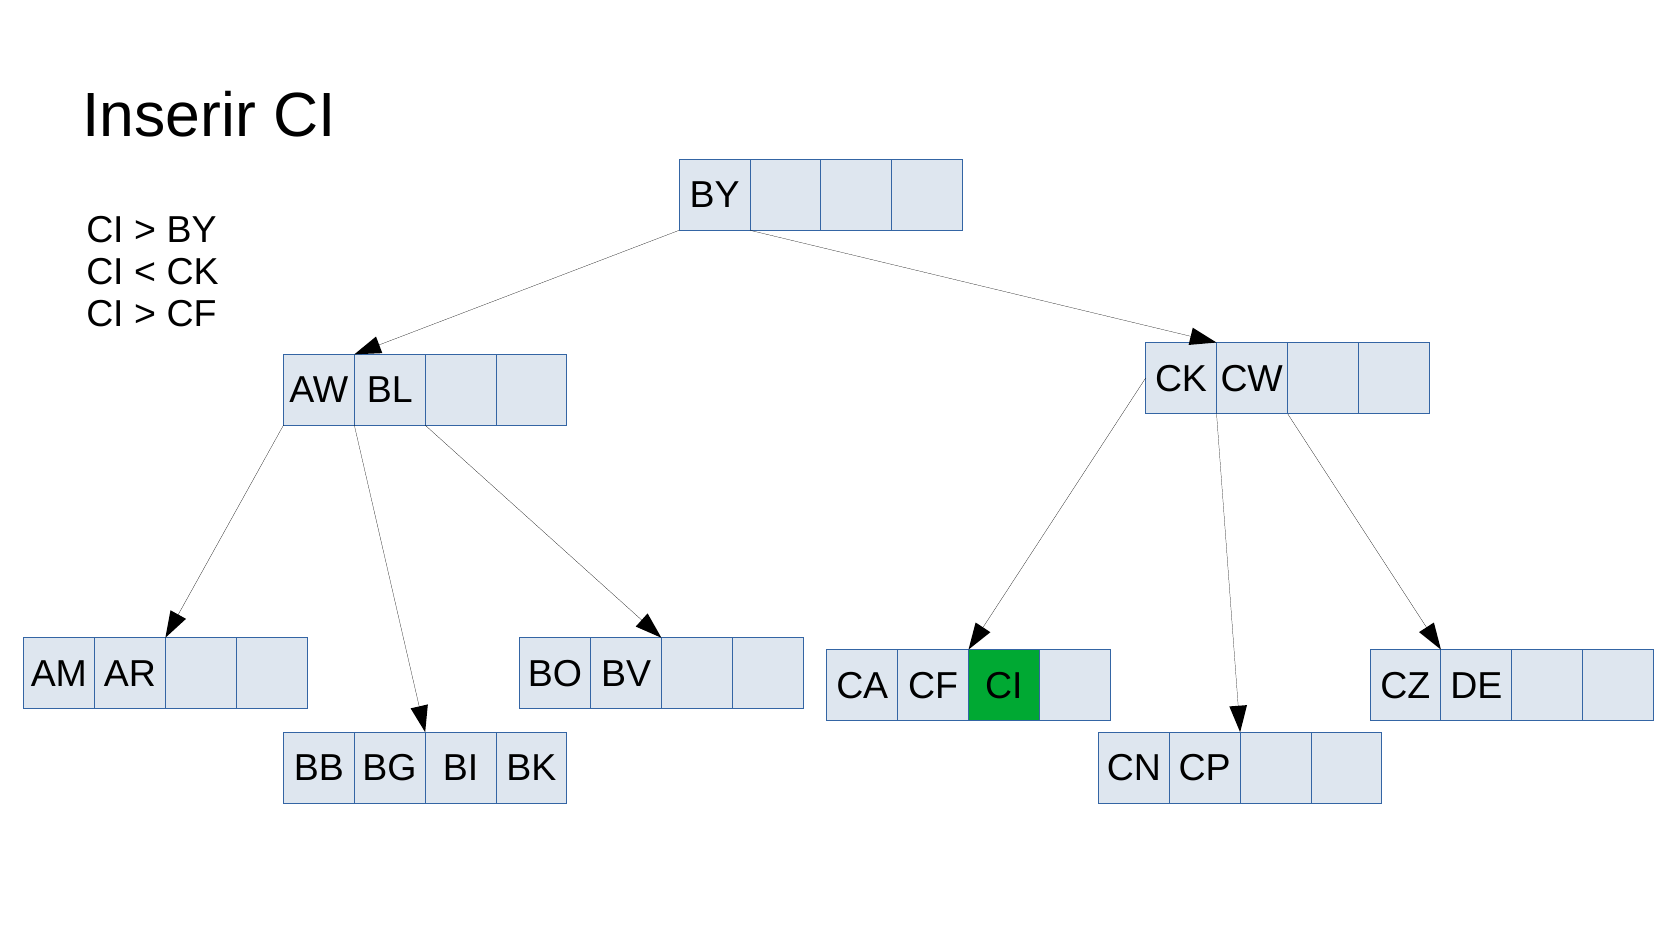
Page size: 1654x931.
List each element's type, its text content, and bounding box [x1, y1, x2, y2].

text_box [661, 637, 804, 709]
text_box BY [679, 159, 750, 231]
text_box CK [1145, 342, 1216, 414]
text_box BK [496, 732, 567, 804]
text_box CI > BY CI < CK CI > CF [71, 200, 247, 342]
text_box [750, 159, 963, 231]
text_box [165, 637, 308, 709]
text_box BI [425, 732, 496, 804]
text_box CP [1169, 732, 1240, 804]
text_box CZ [1370, 649, 1440, 721]
text_box CN [1098, 732, 1169, 804]
text_box BG [354, 732, 425, 804]
text_box CI [968, 649, 1039, 721]
text_box [1511, 649, 1654, 721]
text_box CF [897, 649, 968, 721]
text_box [1039, 649, 1111, 721]
text_box BO [519, 637, 590, 709]
text_box AM [23, 637, 94, 709]
text_box CA [826, 649, 897, 721]
text_box [1240, 732, 1382, 804]
text_box CW [1216, 342, 1287, 414]
text_box AW [283, 354, 354, 426]
text_box [425, 354, 567, 426]
text_box AR [94, 637, 165, 709]
text_box BB [283, 732, 354, 804]
text_box DE [1440, 649, 1511, 721]
text_box BV [590, 637, 661, 709]
text_box BL [354, 354, 425, 426]
text_box [1287, 342, 1430, 414]
title Inserir CI [82, 37, 1571, 193]
